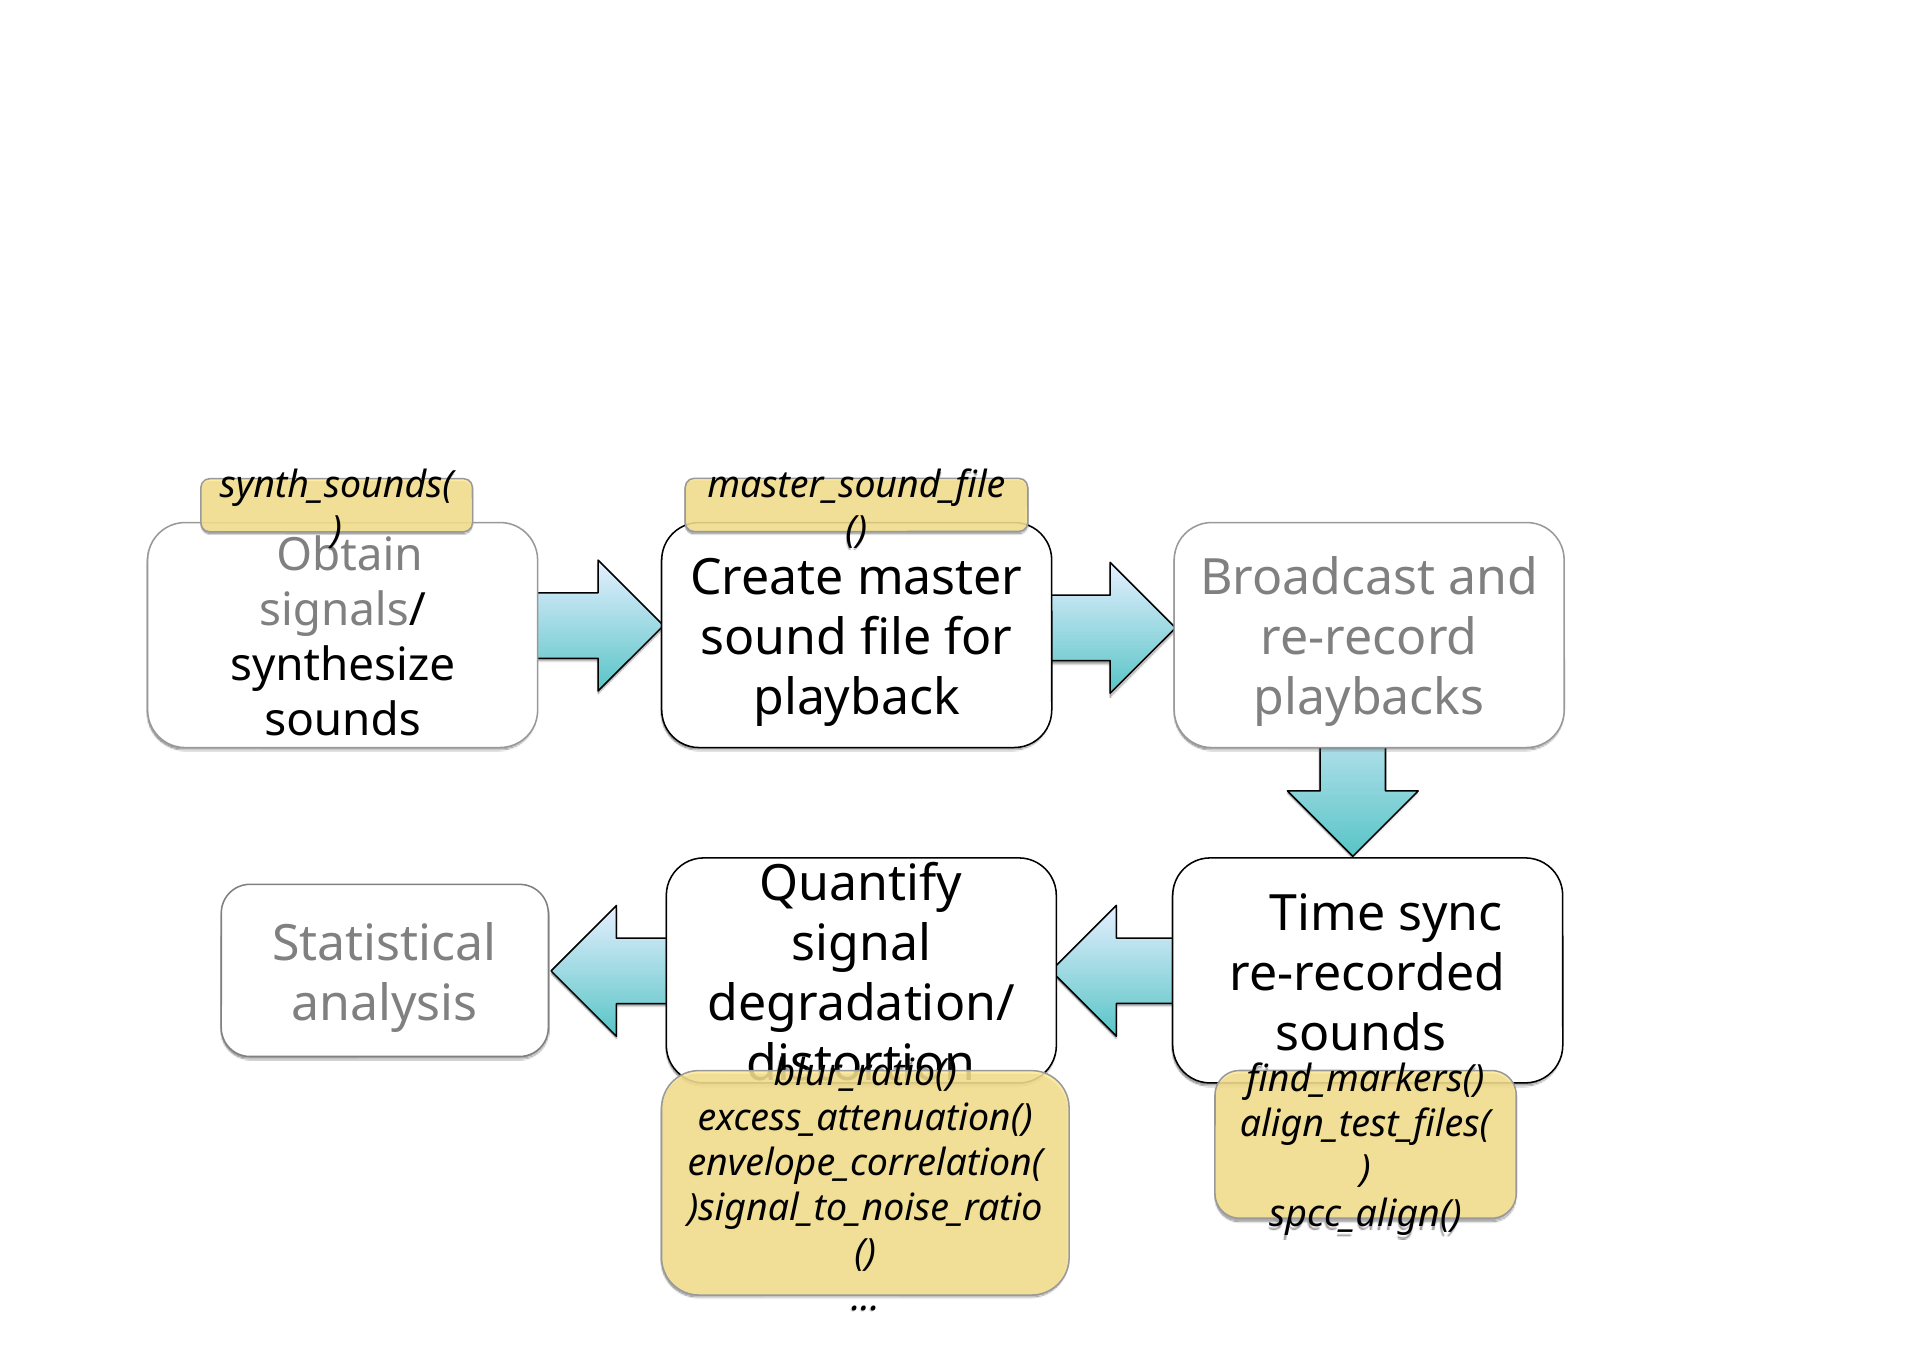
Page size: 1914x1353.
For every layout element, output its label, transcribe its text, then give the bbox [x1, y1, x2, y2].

text_box synth_sounds() [200, 478, 473, 532]
text_box Quantify signal degradation/ distortion [666, 857, 1057, 1075]
text_box Obtain signals/ synthesize sounds [147, 522, 538, 748]
text_box master_sound_file() [685, 478, 1028, 532]
text_box Statistical analysis [221, 884, 549, 1057]
text_box [1052, 562, 1174, 694]
text_box [538, 560, 661, 691]
text_box [551, 905, 666, 1037]
text_box [1057, 905, 1172, 1037]
text_box blur_ratio() excess_attenuation() envelope_correlation()signal_to_noise_ratio() ... [661, 1070, 1070, 1296]
text_box [1287, 748, 1419, 857]
text_box find_markers() align_test_files() spcc_align() [1214, 1070, 1517, 1219]
text_box Time sync re-recorded sounds [1172, 857, 1563, 1083]
text_box Create master sound file for playback [661, 525, 1052, 748]
text_box Broadcast and re-record playbacks [1174, 522, 1565, 748]
